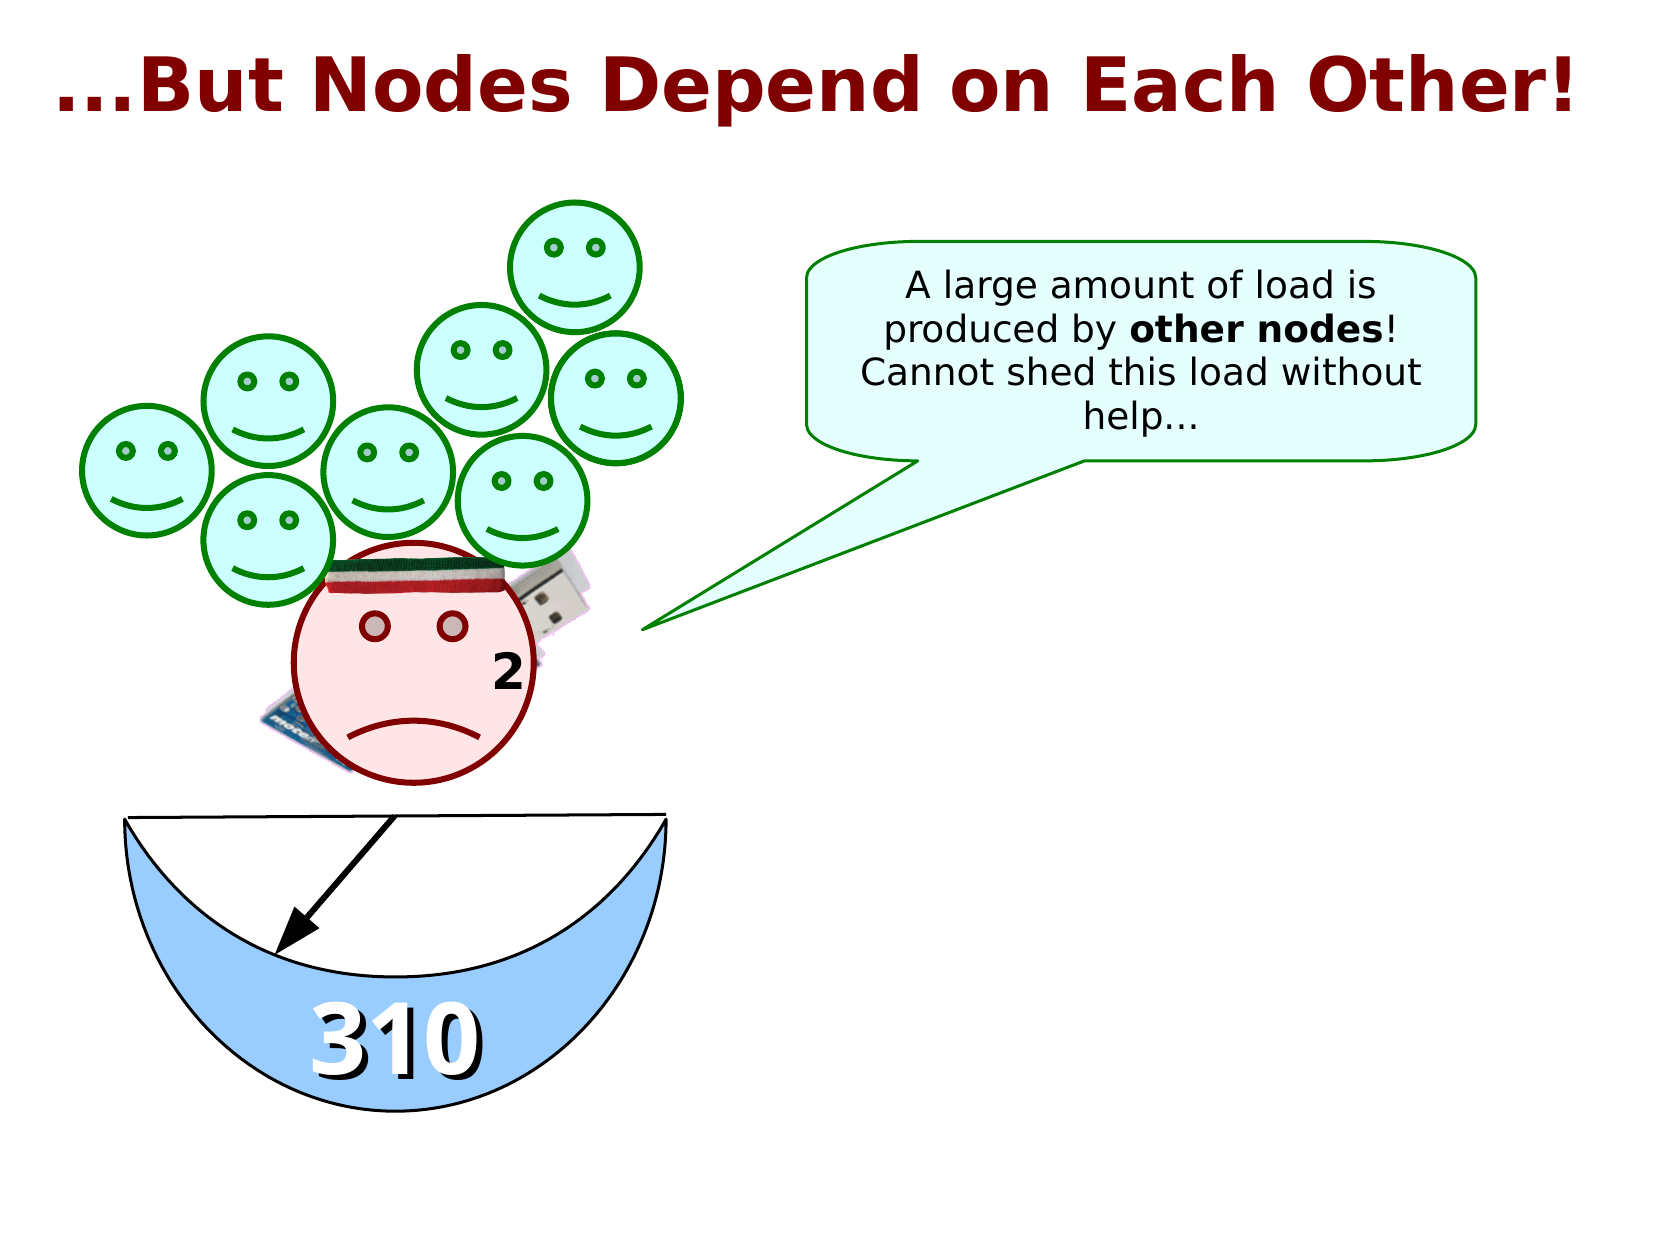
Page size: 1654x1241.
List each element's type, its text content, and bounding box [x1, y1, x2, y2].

picture [259, 544, 591, 774]
text_box [550, 333, 681, 464]
text_box [82, 405, 212, 536]
text_box [292, 1089, 499, 1112]
text_box [323, 407, 454, 537]
text_box [505, 819, 667, 1053]
text_box 2 [476, 635, 534, 713]
text_box [510, 202, 640, 333]
text_box A large amount of load is produced by other nodes! Cannot shed this load without help... [642, 241, 1476, 630]
text_box [203, 336, 334, 467]
text_box [416, 304, 547, 435]
text_box [203, 475, 334, 605]
text_box 310 [233, 959, 558, 1089]
text_box [358, 542, 469, 556]
text_box [457, 435, 588, 566]
text_box [293, 583, 531, 783]
text_box [124, 819, 286, 1053]
title ...But Nodes Depend on Each Other! [52, 0, 1654, 173]
